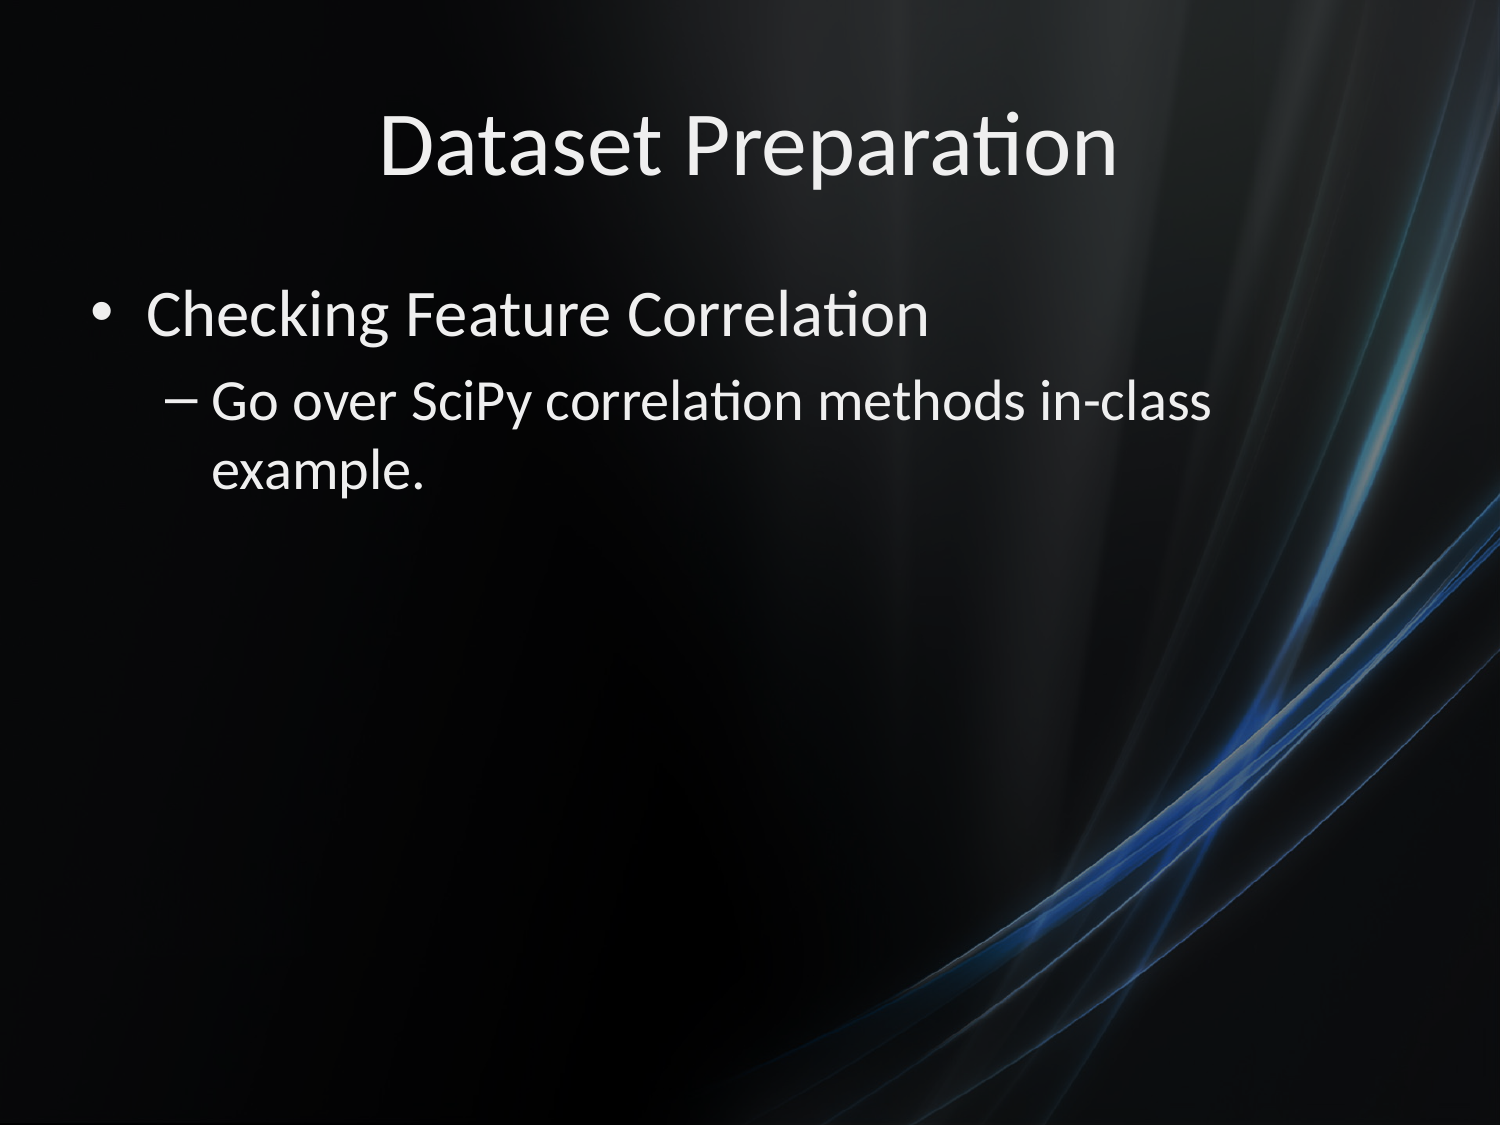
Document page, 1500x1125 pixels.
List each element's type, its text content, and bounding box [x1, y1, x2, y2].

picture [0, 0, 1500, 1125]
title Dataset Preparation [75, 45, 1425, 233]
list Checking Feature Correlation Go over SciPy correlation methods in-class example. [75, 262, 1425, 1005]
